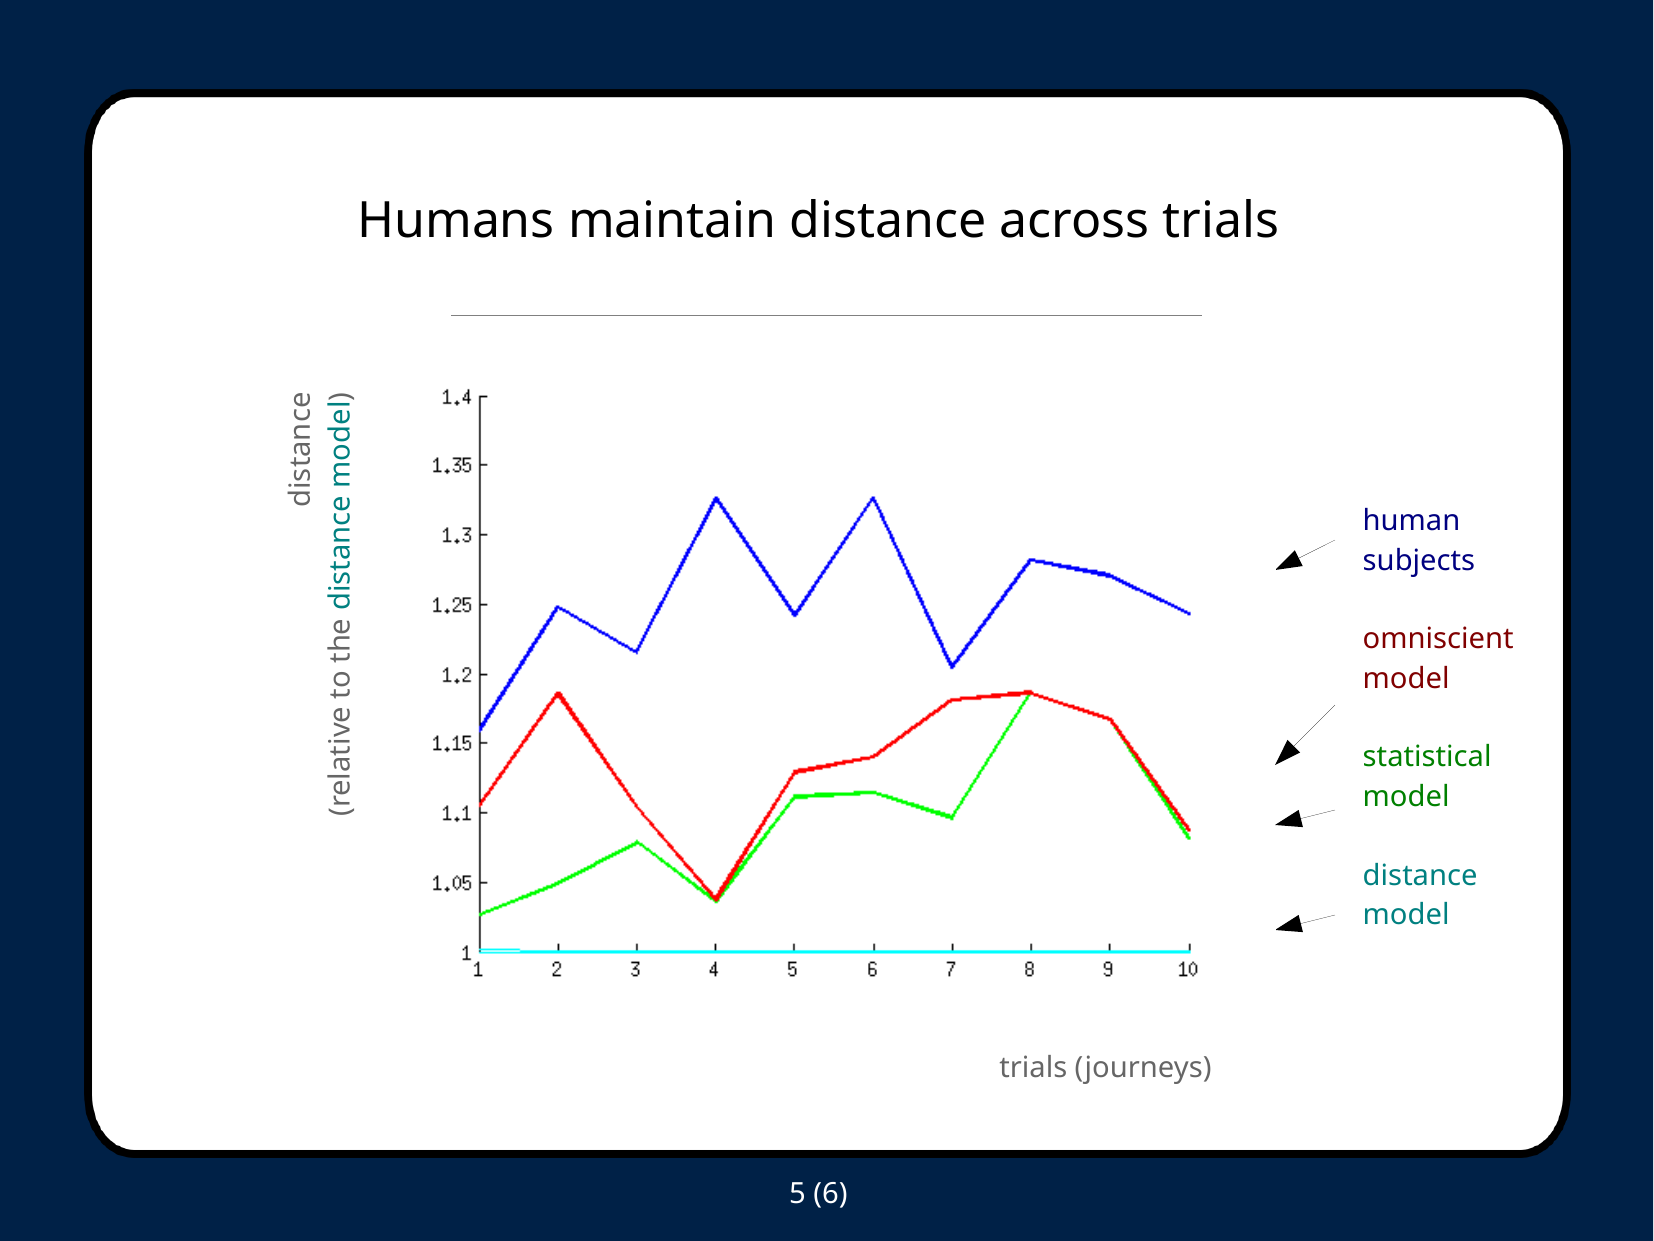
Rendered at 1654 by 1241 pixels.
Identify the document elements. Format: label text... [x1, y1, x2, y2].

title distance model [1362, 859, 1516, 928]
title omniscient model [1362, 622, 1531, 692]
title trials (journeys) [980, 1048, 1231, 1084]
title statistical model [1362, 741, 1516, 810]
title 5 (6) [74, 1170, 1562, 1214]
title human subjects [1362, 504, 1516, 574]
title distance (relative to the distance model) [284, 392, 353, 1080]
title Humans maintain distance across trials [74, 188, 1562, 247]
picture [0, 0, 1654, 1241]
